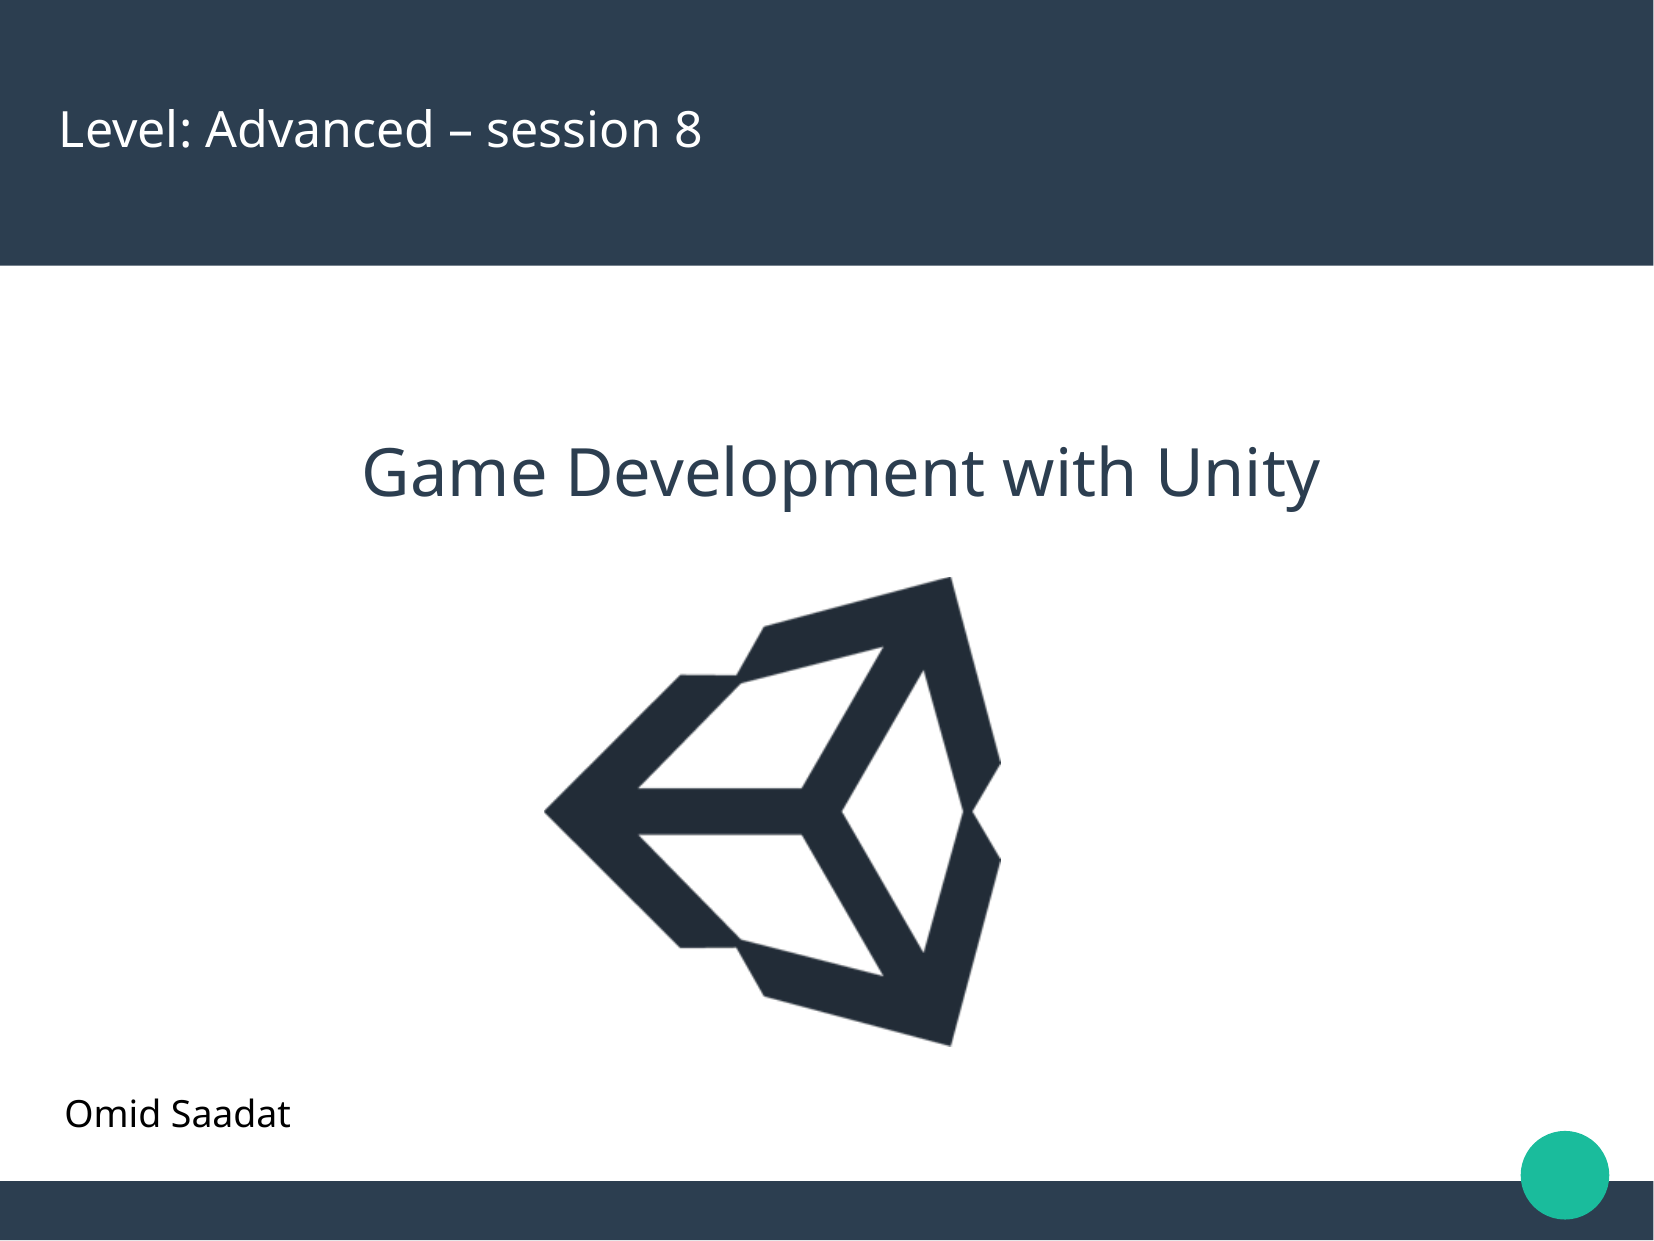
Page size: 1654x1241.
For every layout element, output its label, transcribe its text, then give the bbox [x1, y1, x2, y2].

picture [544, 577, 1001, 1047]
text_box Omid Saadat [49, 1080, 323, 1143]
title Level: Advanced – session 8 [59, 49, 1595, 207]
subtitle Game Development with Unity [88, 341, 1595, 601]
